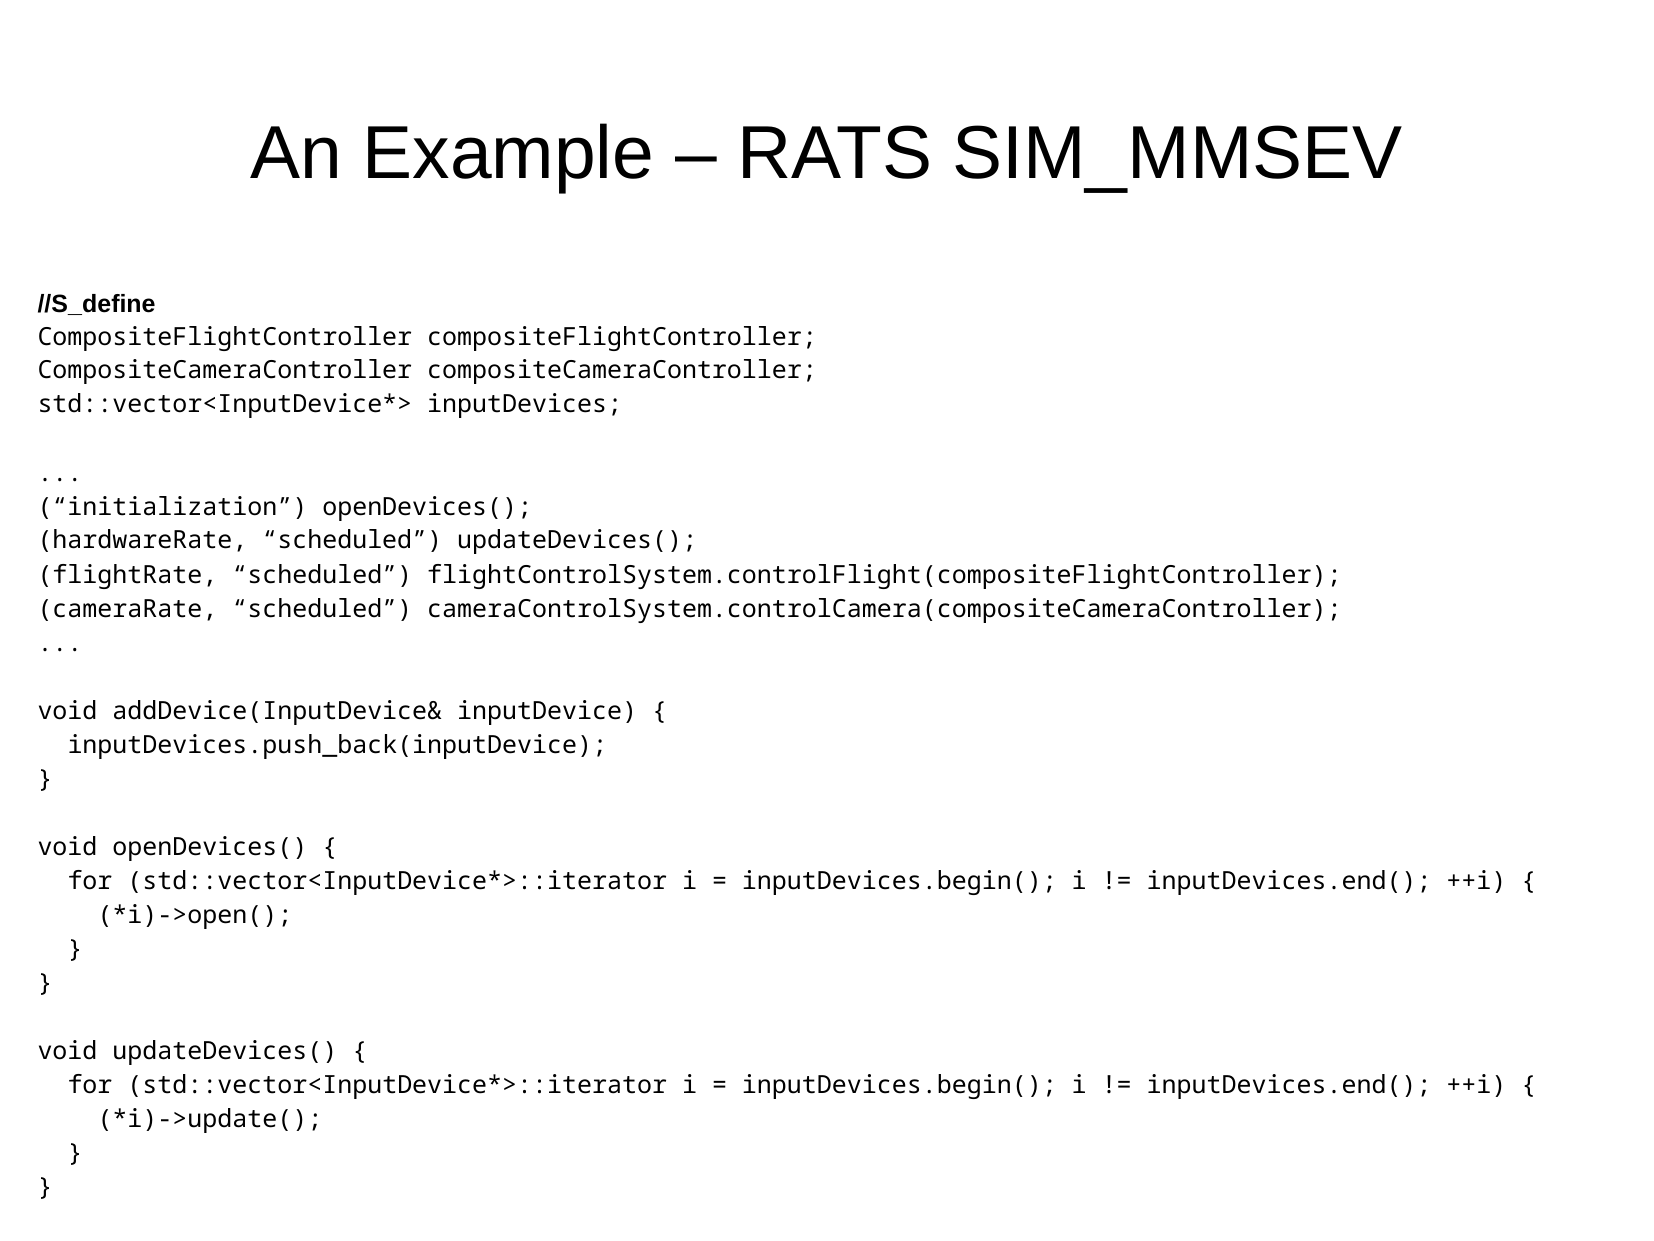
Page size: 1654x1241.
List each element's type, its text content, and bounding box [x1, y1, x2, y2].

list //S_define CompositeFlightController compositeFlightController; CompositeCameraController compositeCameraController; std::vector<InputDevice*> inputDevices; ... (“initialization”) openDevices(); (hardwareRate, “scheduled”) updateDevices(); (flightRate, “scheduled”) flightControlSystem.controlFlight(compositeFlightController); (cameraRate, “scheduled”) cameraControlSystem.controlCamera(compositeCameraController); ... void addDevice(InputDevice& inputDevice) { inputDevices.push_back(inputDevice); } void openDevices() { for (std::vector<InputDevice*>::iterator i = inputDevices.begin(); i != inputDevices.end(); ++i) { (*i)->open(); } } void updateDevices() { for (std::vector<InputDevice*>::iterator i = inputDevices.begin(); i != inputDevices.end(); ++i) { (*i)->update(); } } [37, 290, 1613, 1094]
title An Example – RATS SIM_MMSEV [82, 49, 1571, 257]
